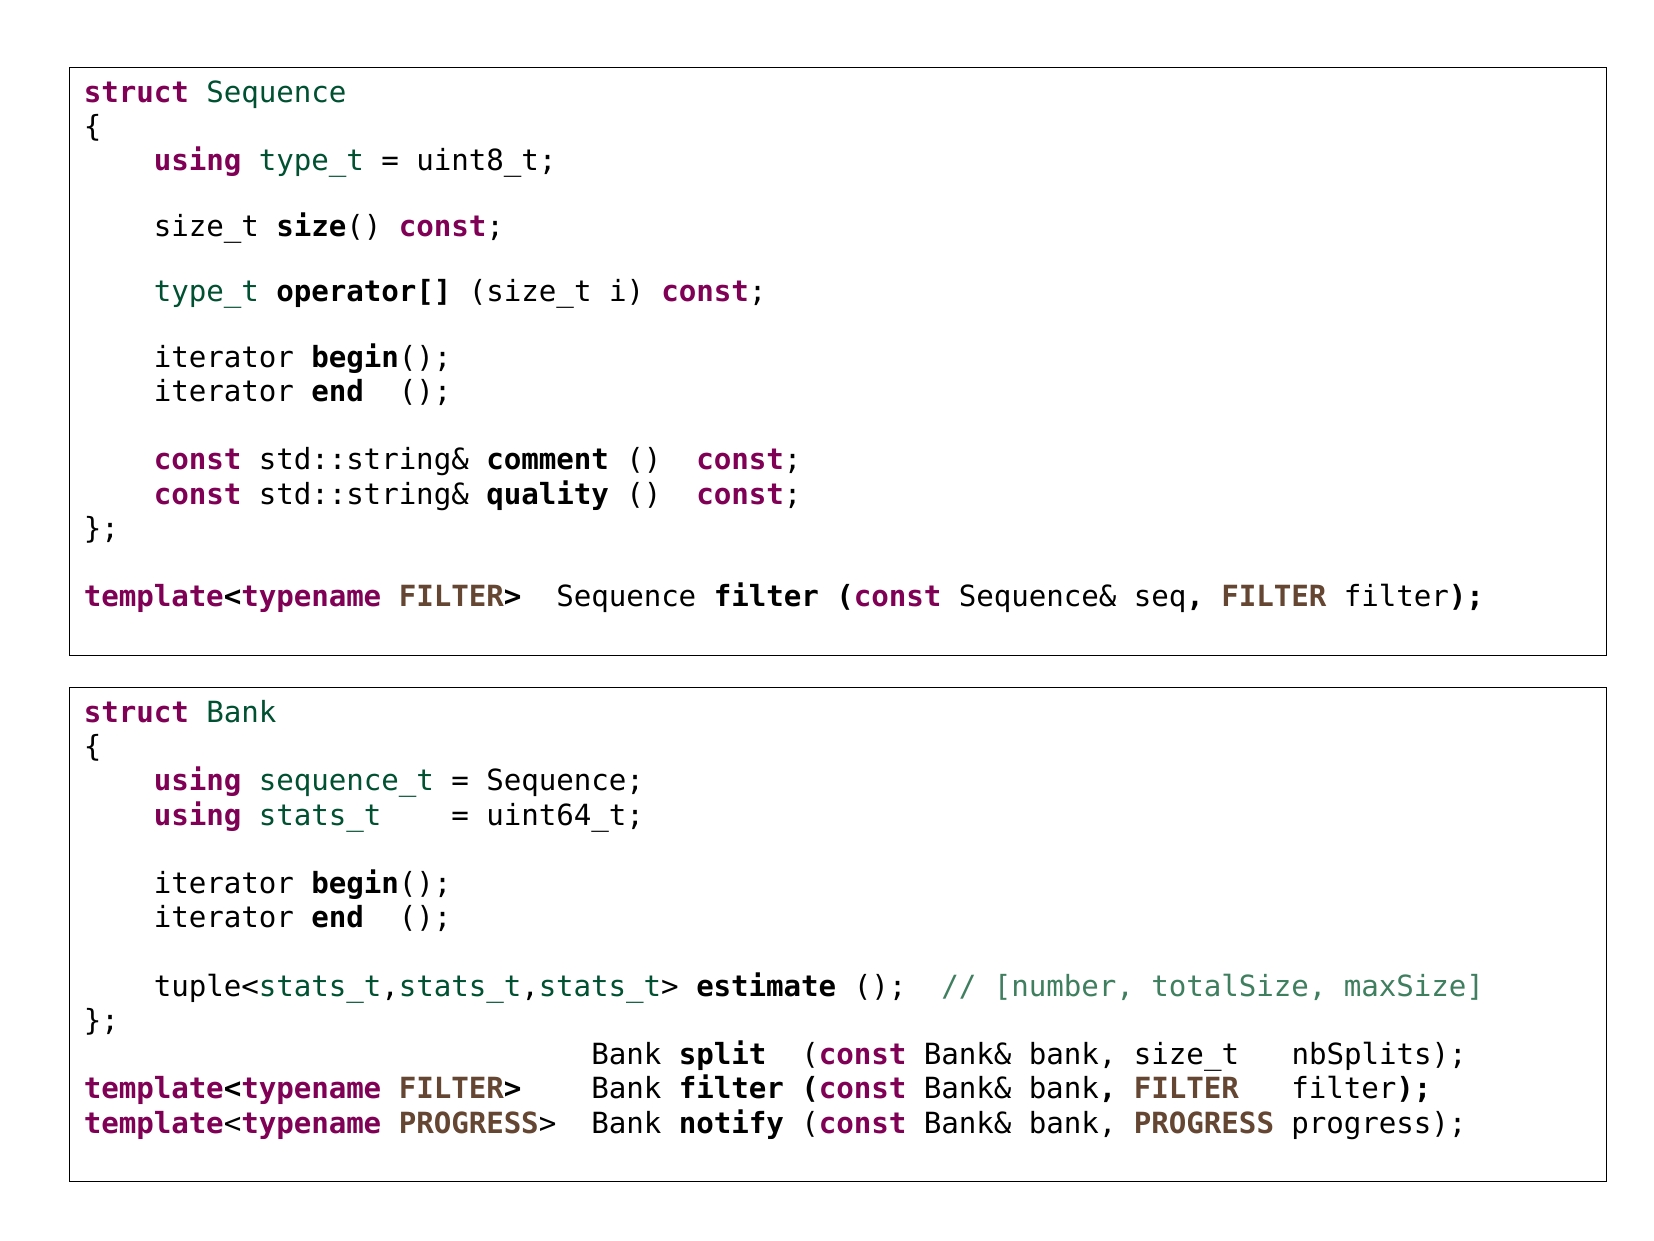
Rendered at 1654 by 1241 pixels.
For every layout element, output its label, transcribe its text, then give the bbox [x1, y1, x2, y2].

text_box struct Bank { using sequence_t = Sequence; using stats_t = uint64_t; iterator begin(); iterator end (); tuple<stats_t,stats_t,stats_t> estimate (); // [number, totalSize, maxSize] }; Bank split (const Bank& bank, size_t nbSplits); template<typename FILTER> Bank filter (const Bank& bank, FILTER filter); template<typename PROGRESS> Bank notify (const Bank& bank, PROGRESS progress); [69, 687, 1607, 1182]
text_box struct Sequence { using type_t = uint8_t; size_t size() const; type_t operator[] (size_t i) const; iterator begin(); iterator end (); const std::string& comment () const; const std::string& quality () const; }; template<typename FILTER> Sequence filter (const Sequence& seq, FILTER filter); [69, 67, 1607, 650]
